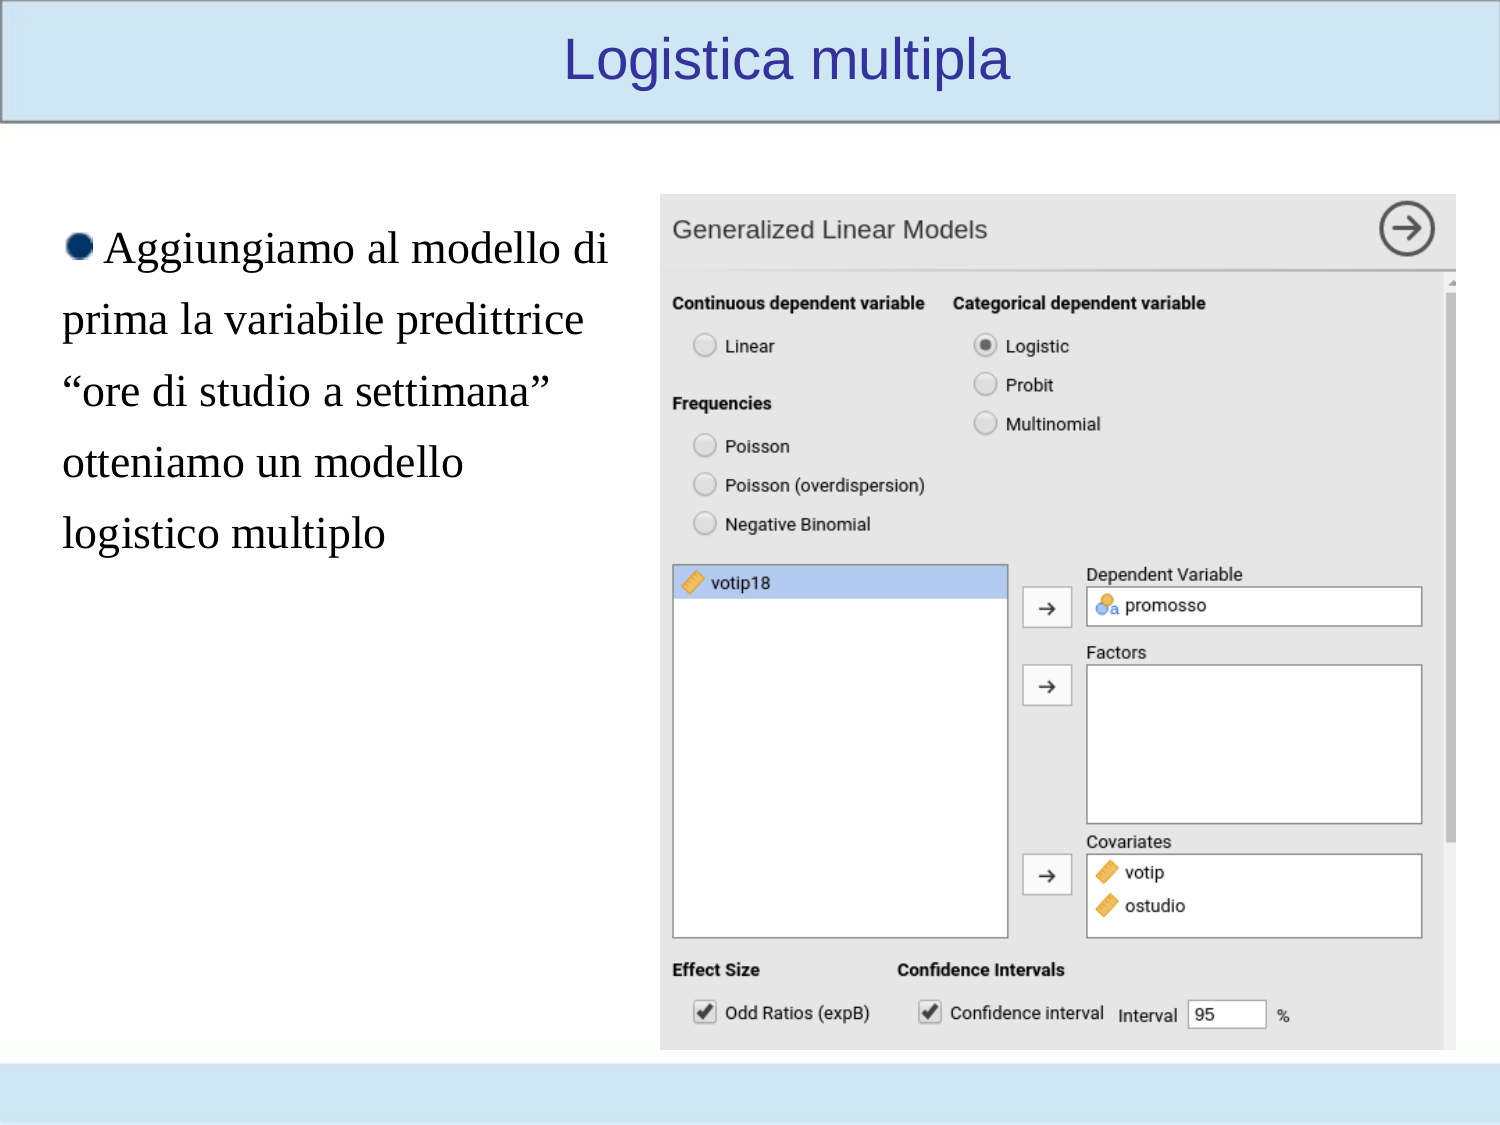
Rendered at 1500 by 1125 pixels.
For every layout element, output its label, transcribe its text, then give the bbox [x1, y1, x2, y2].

picture [0, 0, 1500, 1125]
title Logistica multipla [113, 0, 1463, 158]
text_box Aggiungiamo al modello di prima la variabile predittrice “ore di studio a settimana” otteniamo un modello logistico multiplo [47, 193, 646, 729]
